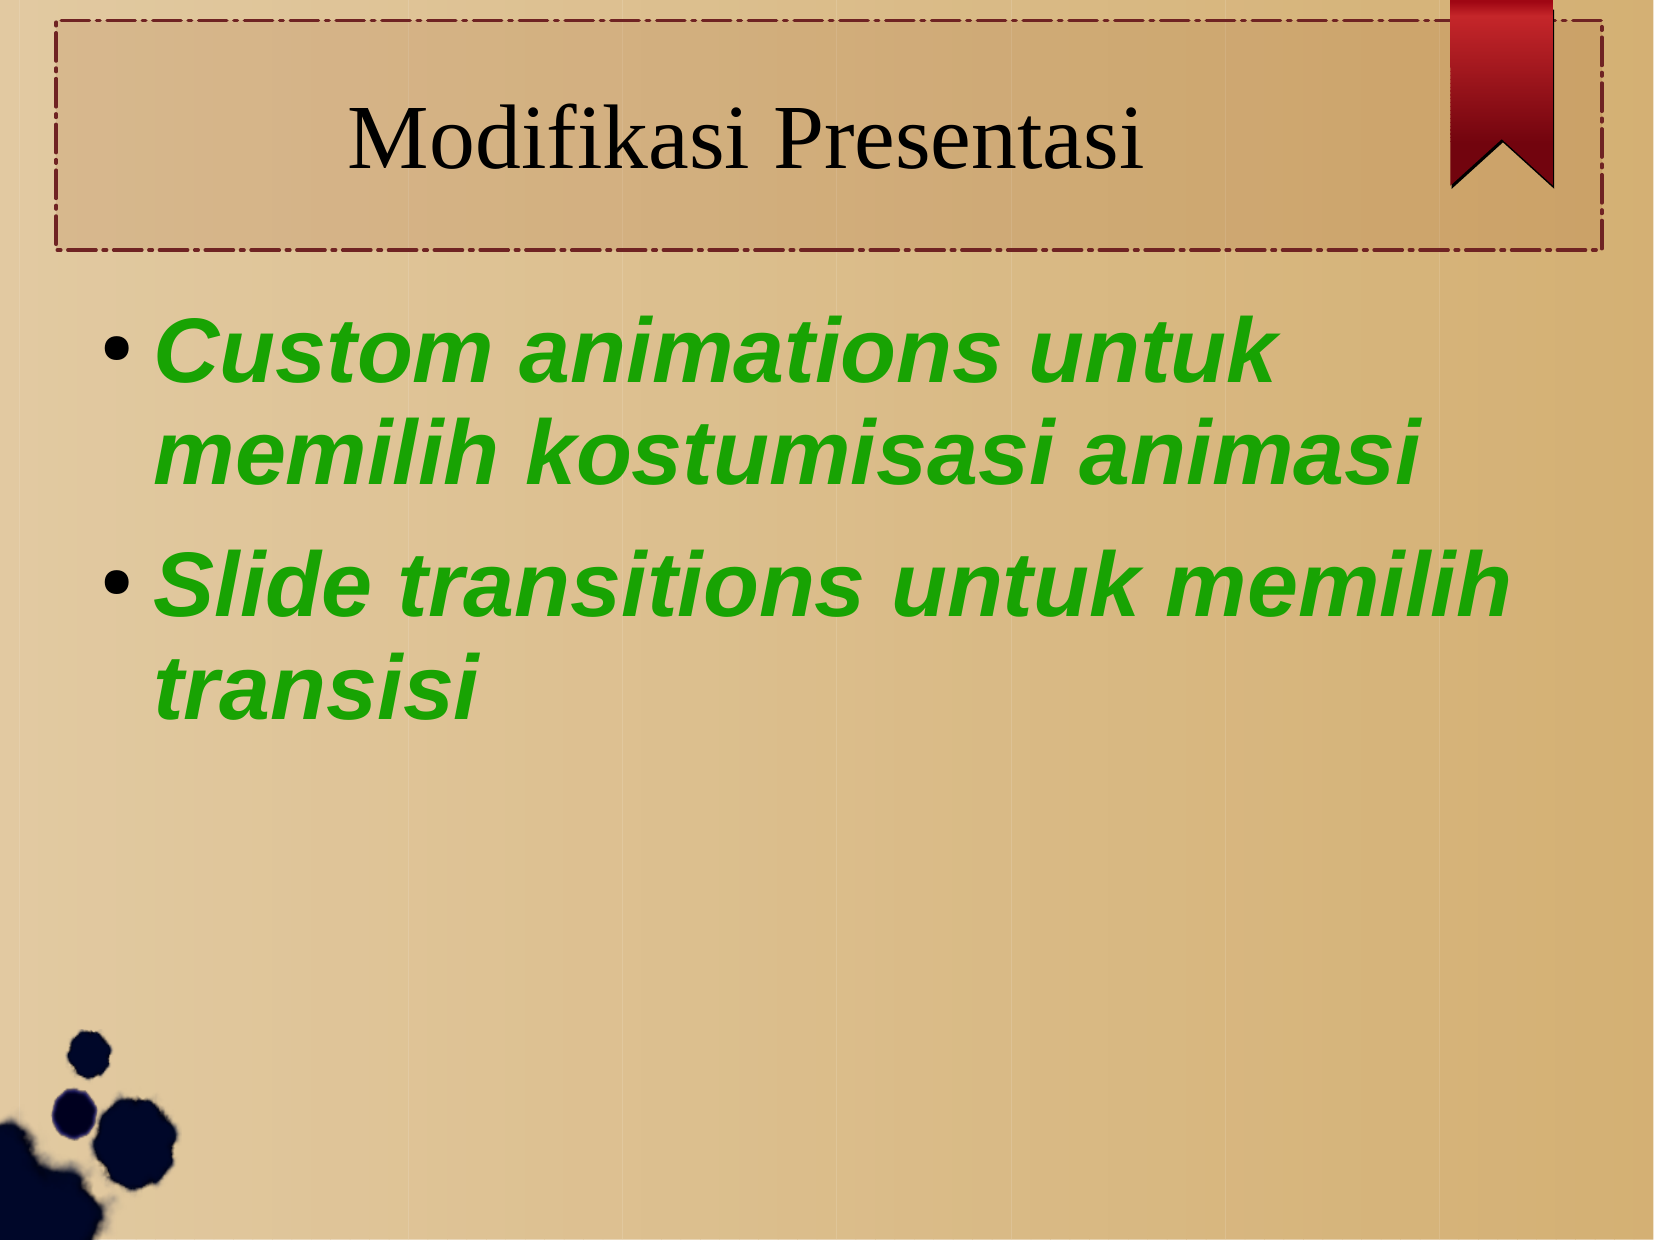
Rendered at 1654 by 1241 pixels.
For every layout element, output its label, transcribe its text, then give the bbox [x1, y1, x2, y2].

title Modifikasi Presentasi [82, 47, 1412, 229]
list Custom animations untuk memilih kostumisasi animasi Slide transitions untuk memilih transisi [82, 299, 1571, 1019]
